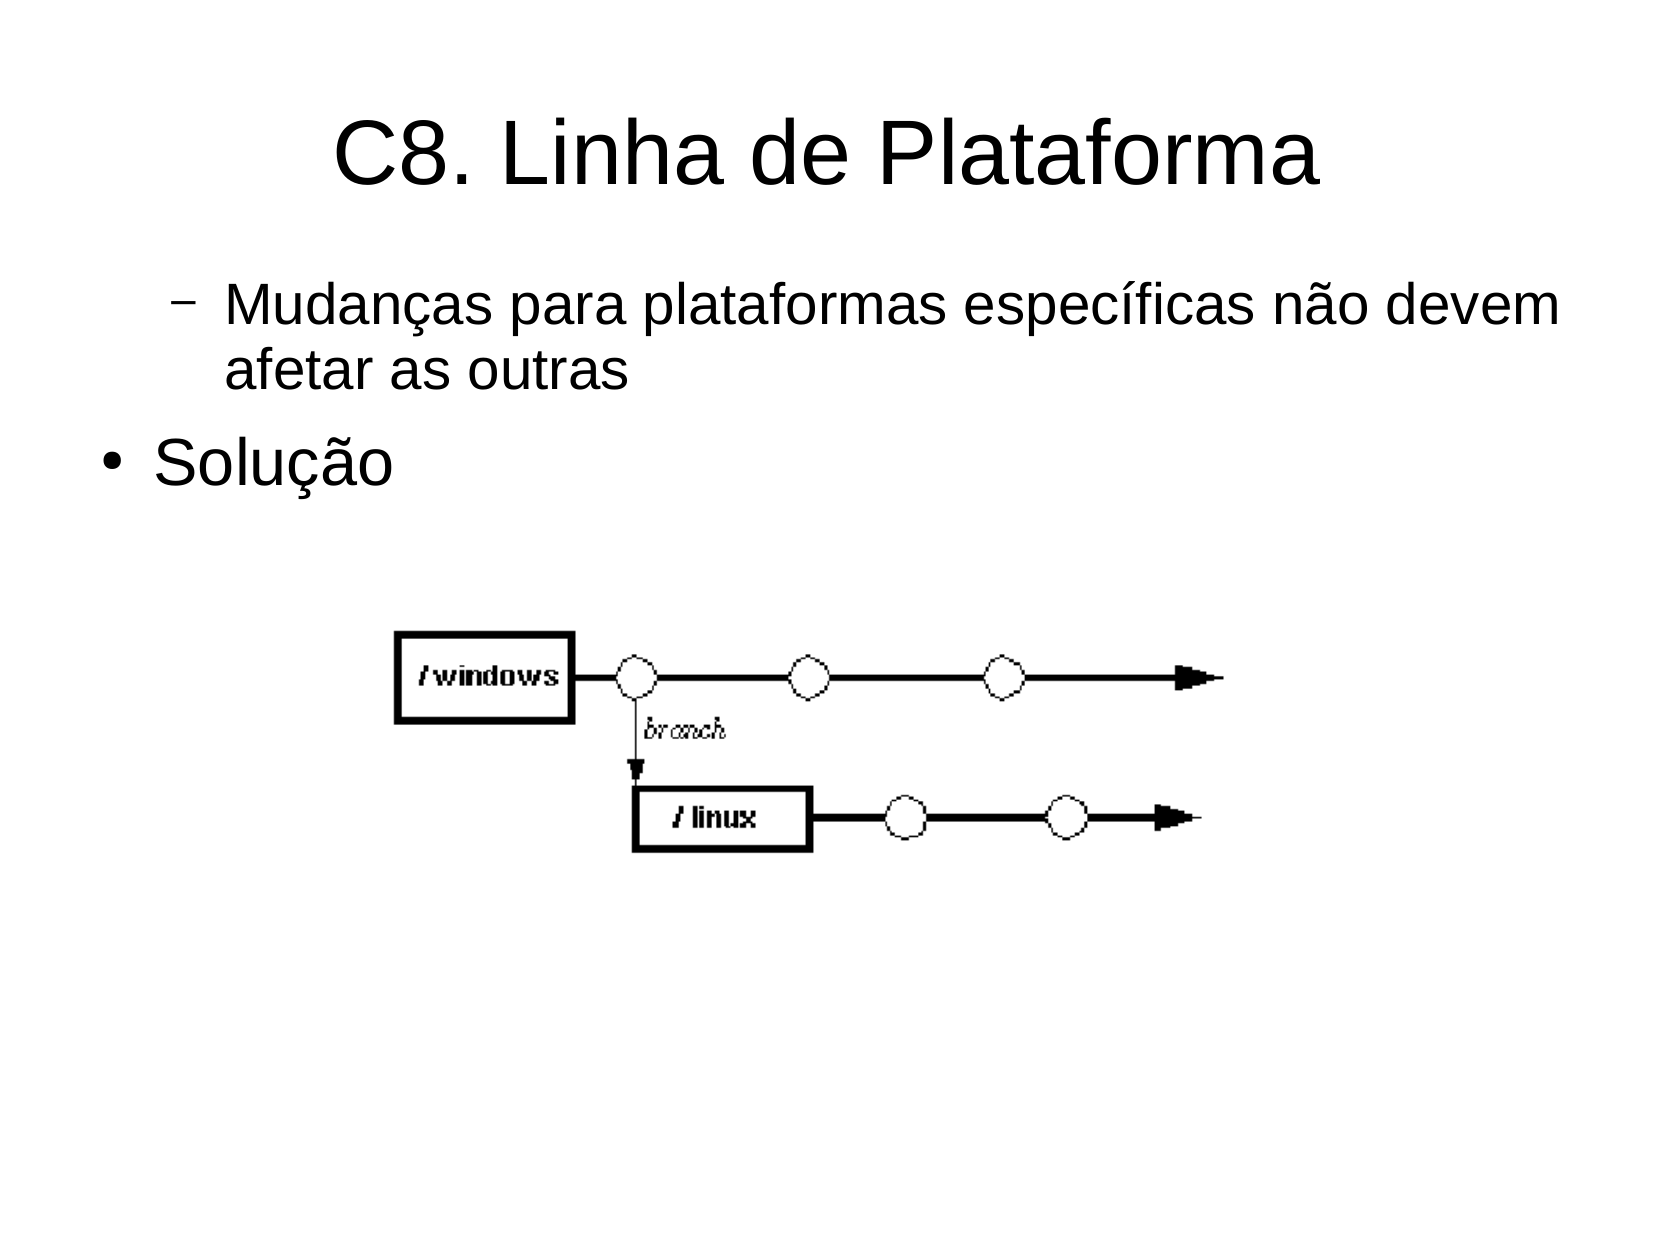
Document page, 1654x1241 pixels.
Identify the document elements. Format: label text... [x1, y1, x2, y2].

title C8. Linha de Plataforma [82, 49, 1571, 257]
picture [377, 614, 1241, 876]
list Mudanças para plataformas específicas não devem afetar as outras Solução [82, 271, 1571, 991]
